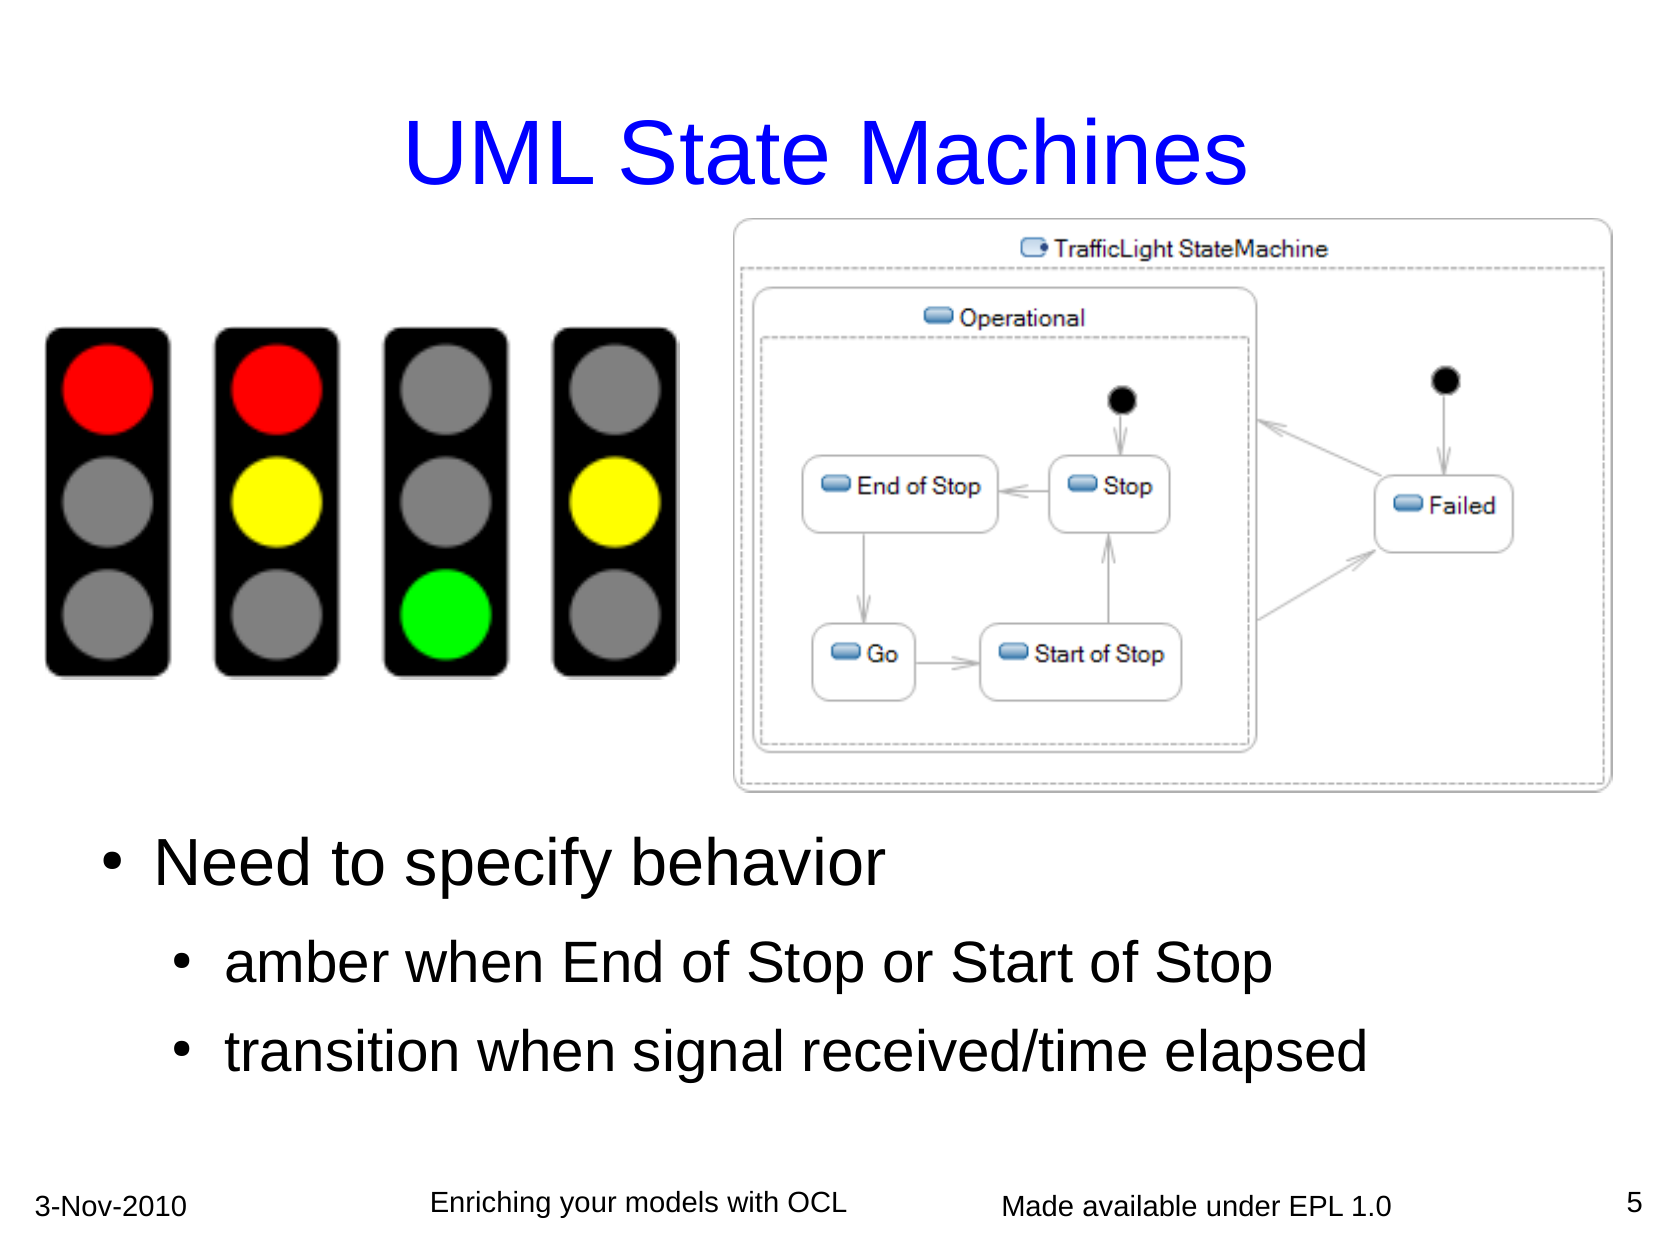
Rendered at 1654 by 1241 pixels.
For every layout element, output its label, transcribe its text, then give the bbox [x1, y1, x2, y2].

picture [44, 326, 680, 680]
picture [733, 218, 1613, 793]
list Need to specify behavior amber when End of Stop or Start of Stop transition when signal received/time elapsed [82, 825, 1571, 1094]
title UML State Machines [82, 49, 1571, 257]
